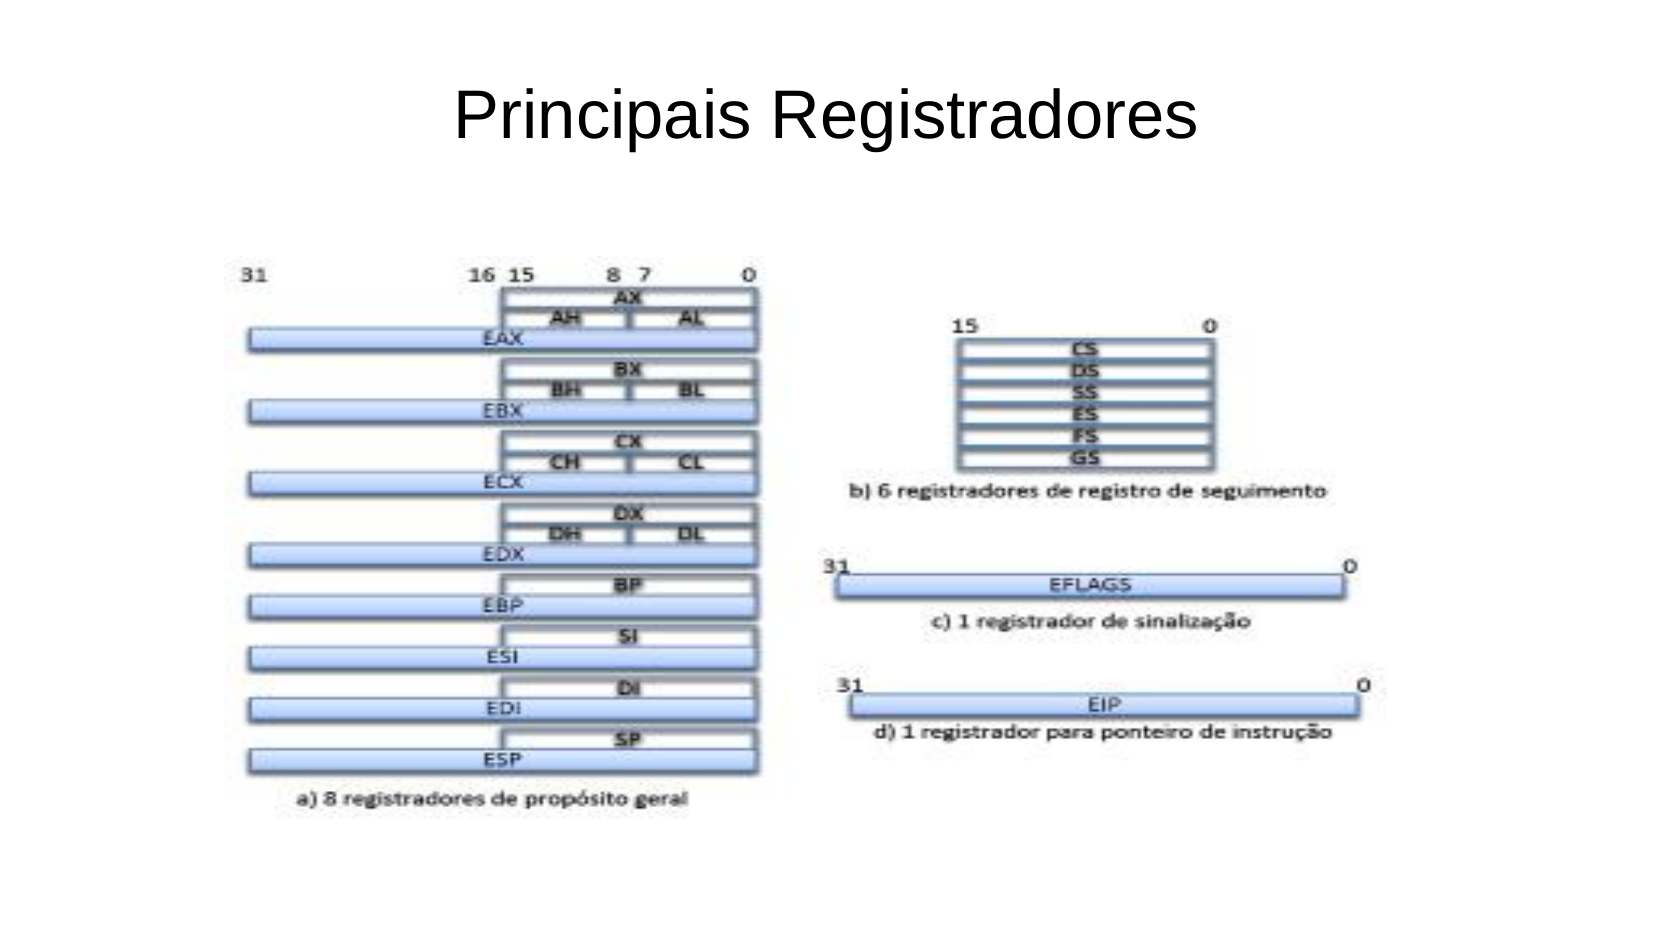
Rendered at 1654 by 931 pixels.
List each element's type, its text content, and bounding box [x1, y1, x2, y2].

title Principais Registradores [82, 37, 1571, 193]
picture [224, 256, 1394, 824]
